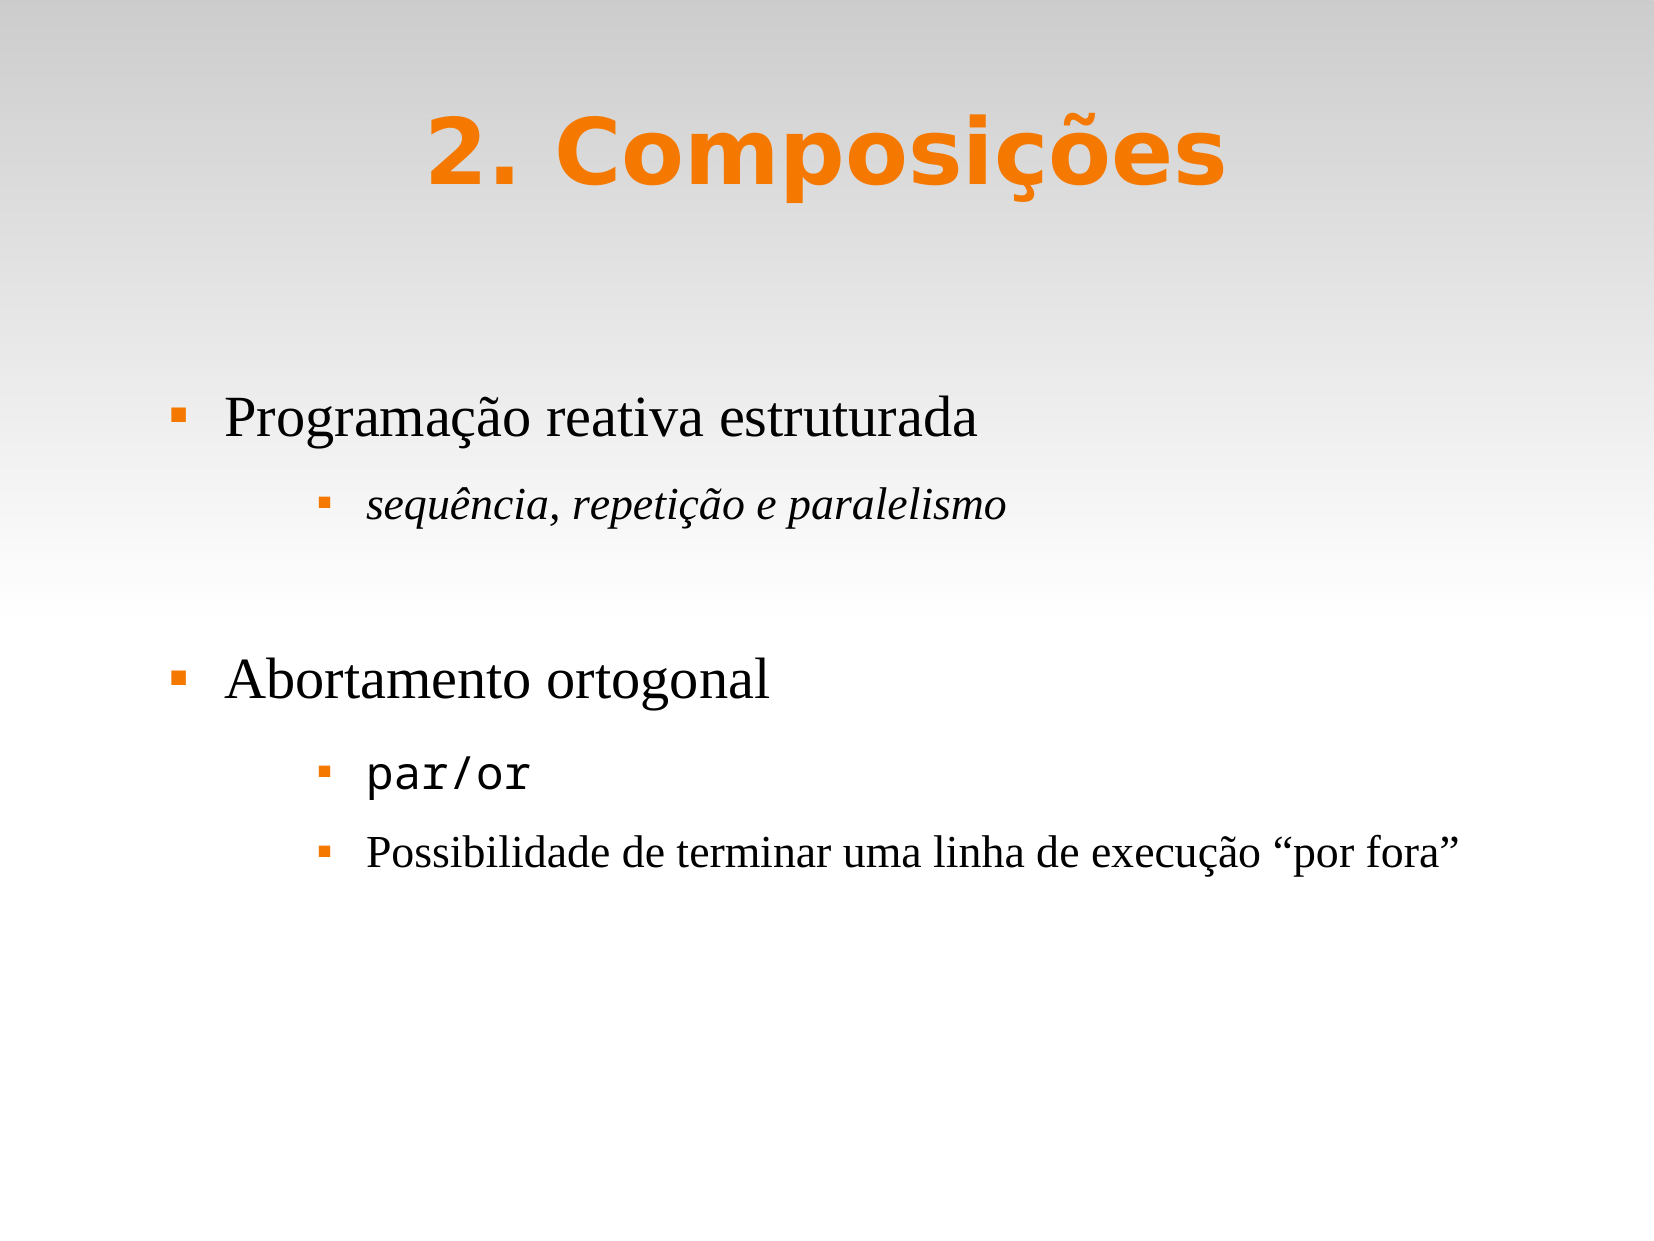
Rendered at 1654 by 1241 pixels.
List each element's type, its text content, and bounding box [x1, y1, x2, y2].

title 2. Composições [82, 49, 1571, 257]
list Programação reativa estruturada sequência, repetição e paralelismo Abortamento ortogonal par/or Possibilidade de terminar uma linha de execução “por fora” [82, 290, 1571, 1109]
